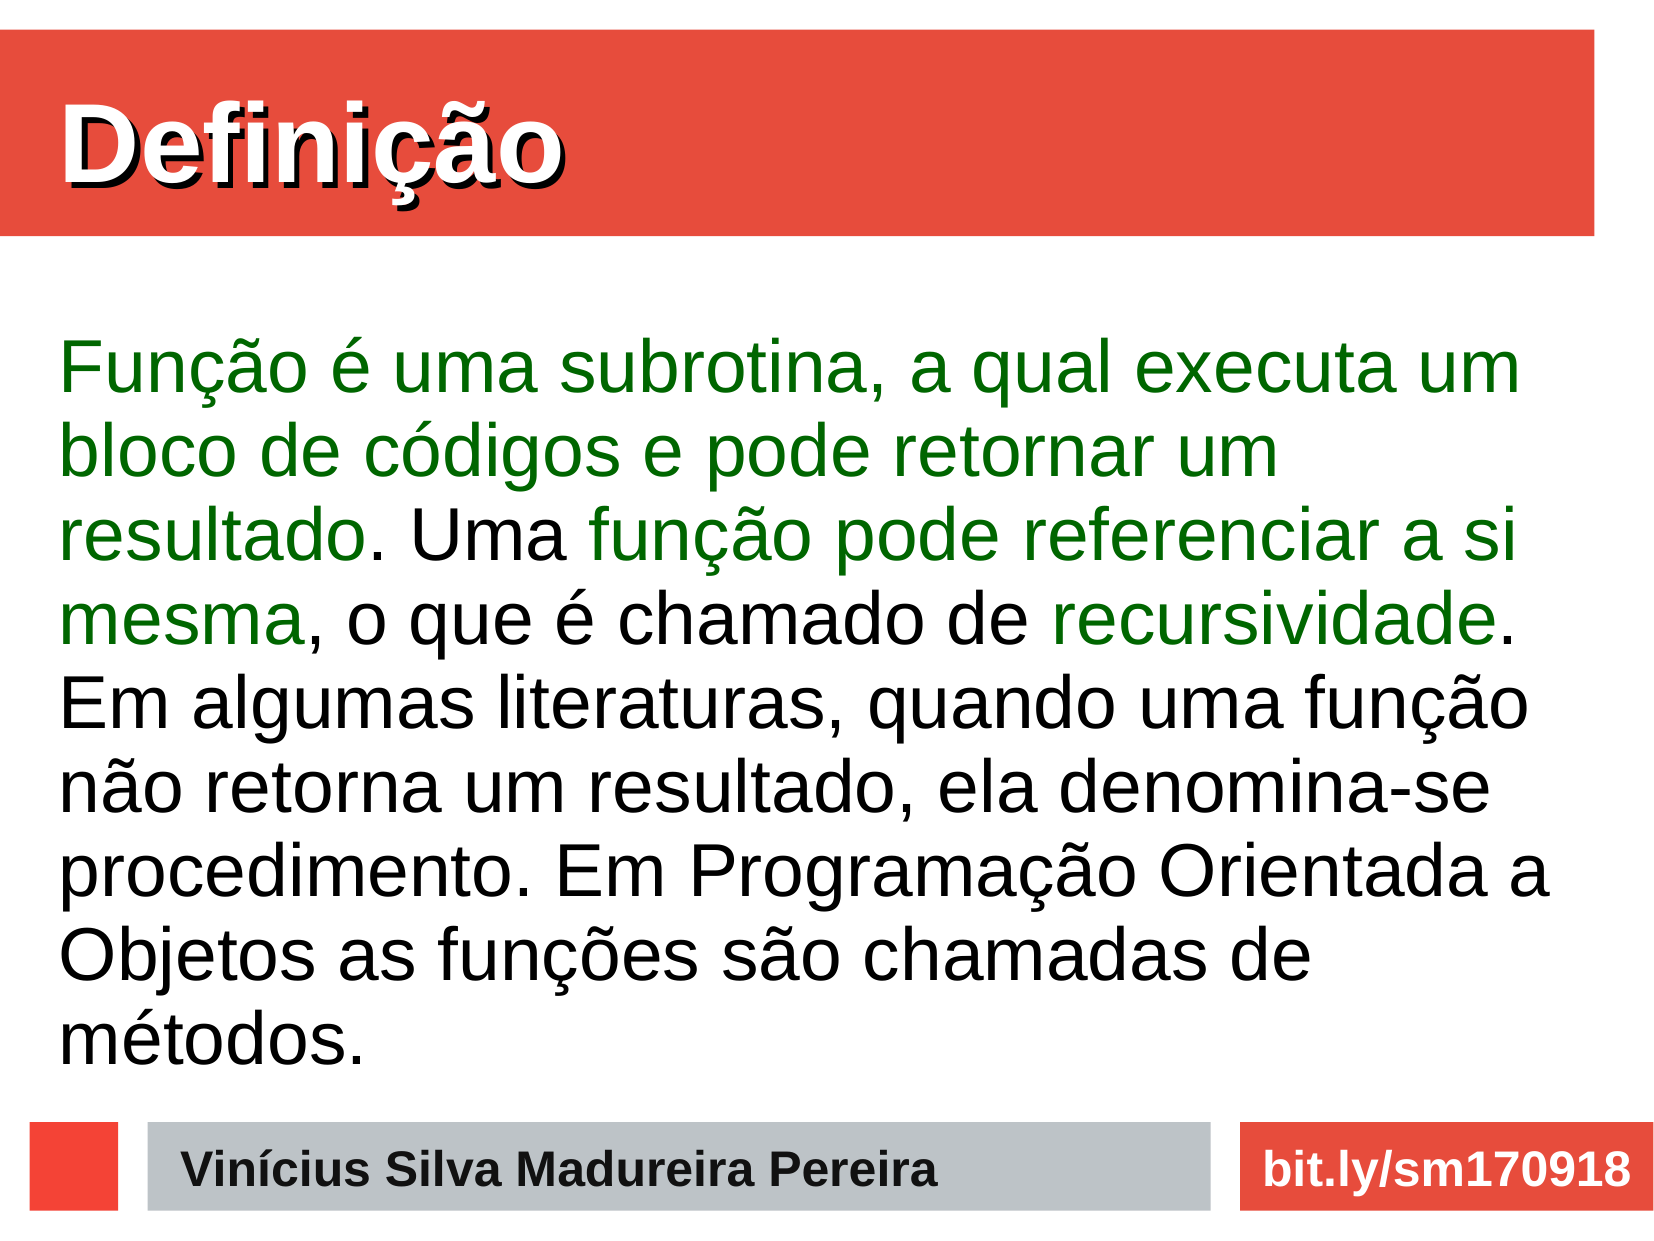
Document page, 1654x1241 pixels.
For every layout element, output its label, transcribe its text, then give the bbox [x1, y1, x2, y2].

title Definição [59, 59, 1595, 207]
text_box bit.ly/sm170918 [1228, 1133, 1654, 1205]
text_box Vinícius Silva Madureira Pereira [165, 1133, 1170, 1205]
list Função é uma subrotina, a qual executa um bloco de códigos e pode retornar um resultado. Uma função pode referenciar a si mesma, o que é chamado de recursividade. Em algumas literaturas, quando uma função não retorna um resultado, ela denomina-se procedimento. Em Programação Orientada a Objetos as funções são chamadas de métodos. [59, 324, 1565, 1093]
